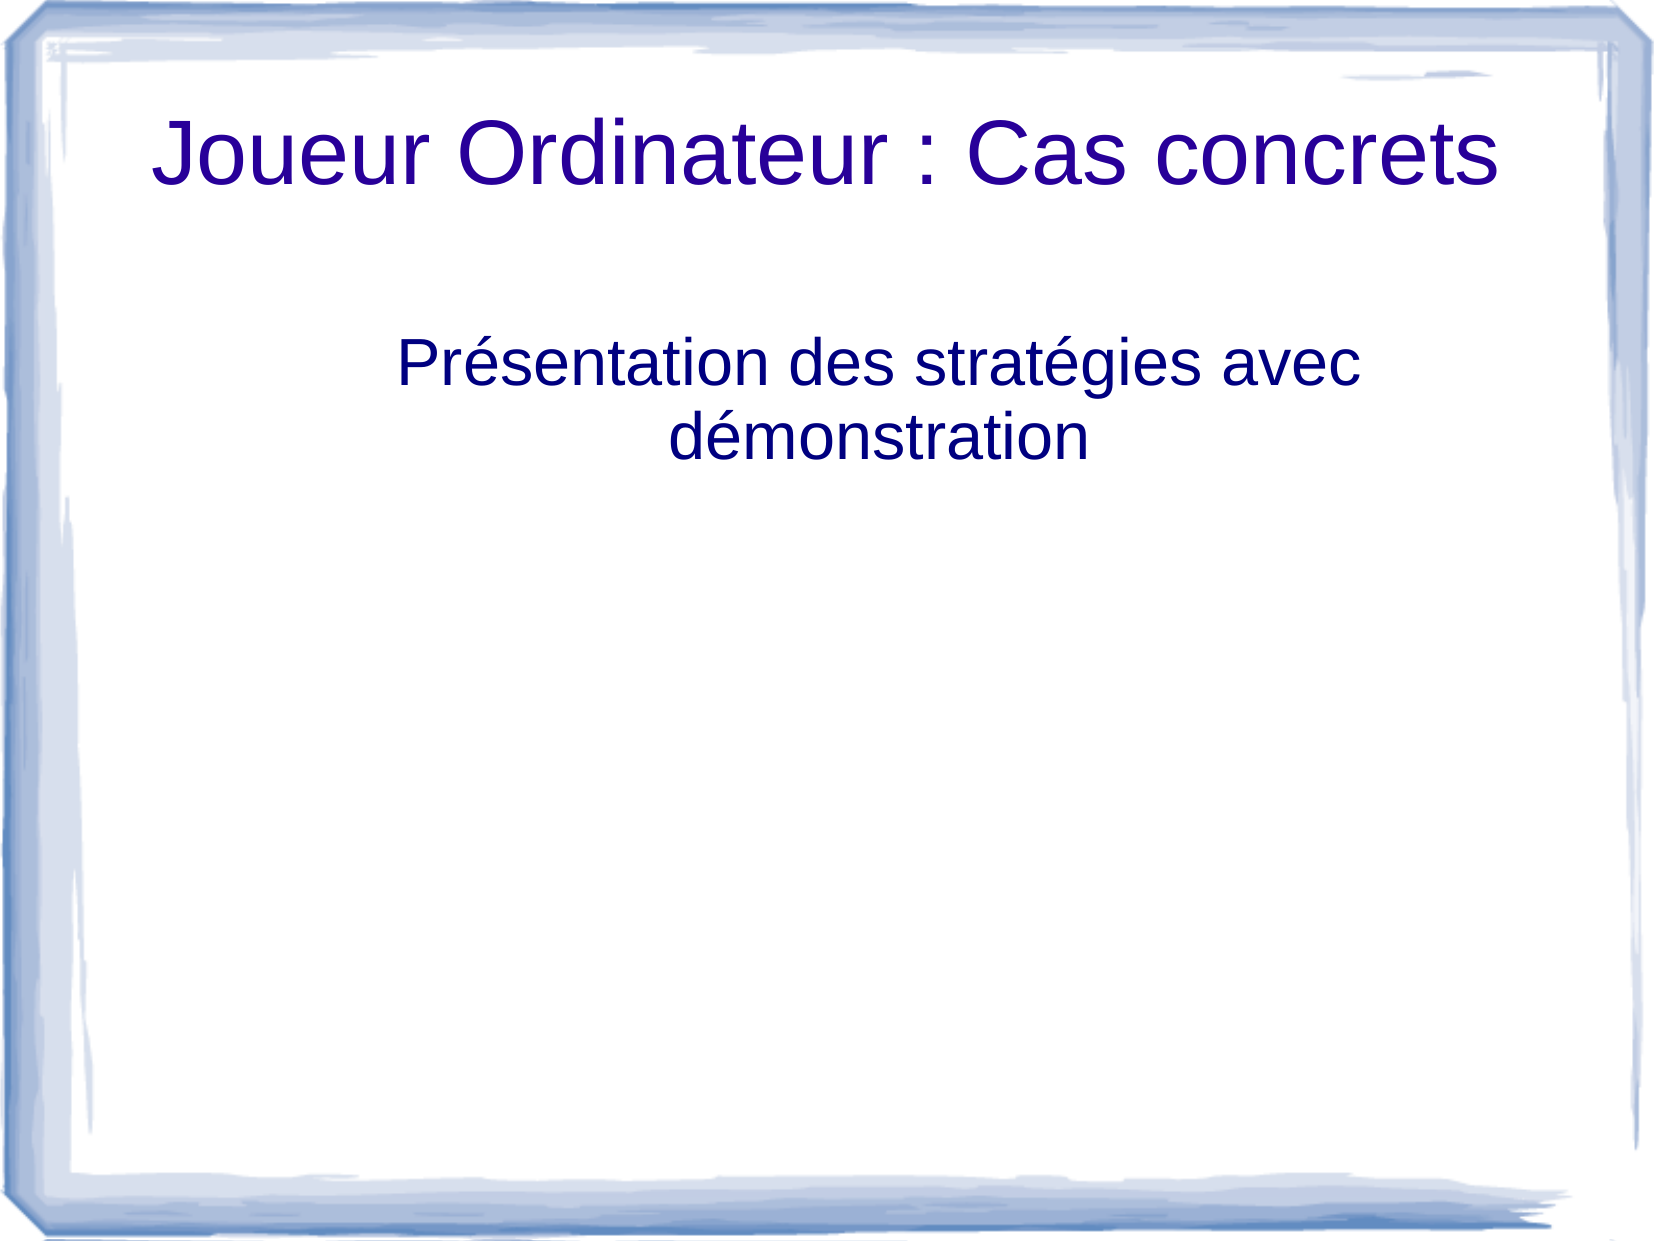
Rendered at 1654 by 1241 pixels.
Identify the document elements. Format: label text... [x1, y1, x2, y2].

title Joueur Ordinateur : Cas concrets [82, 49, 1571, 257]
list Présentation des stratégies avec démonstration [118, 324, 1571, 1030]
picture [0, 0, 1654, 1241]
